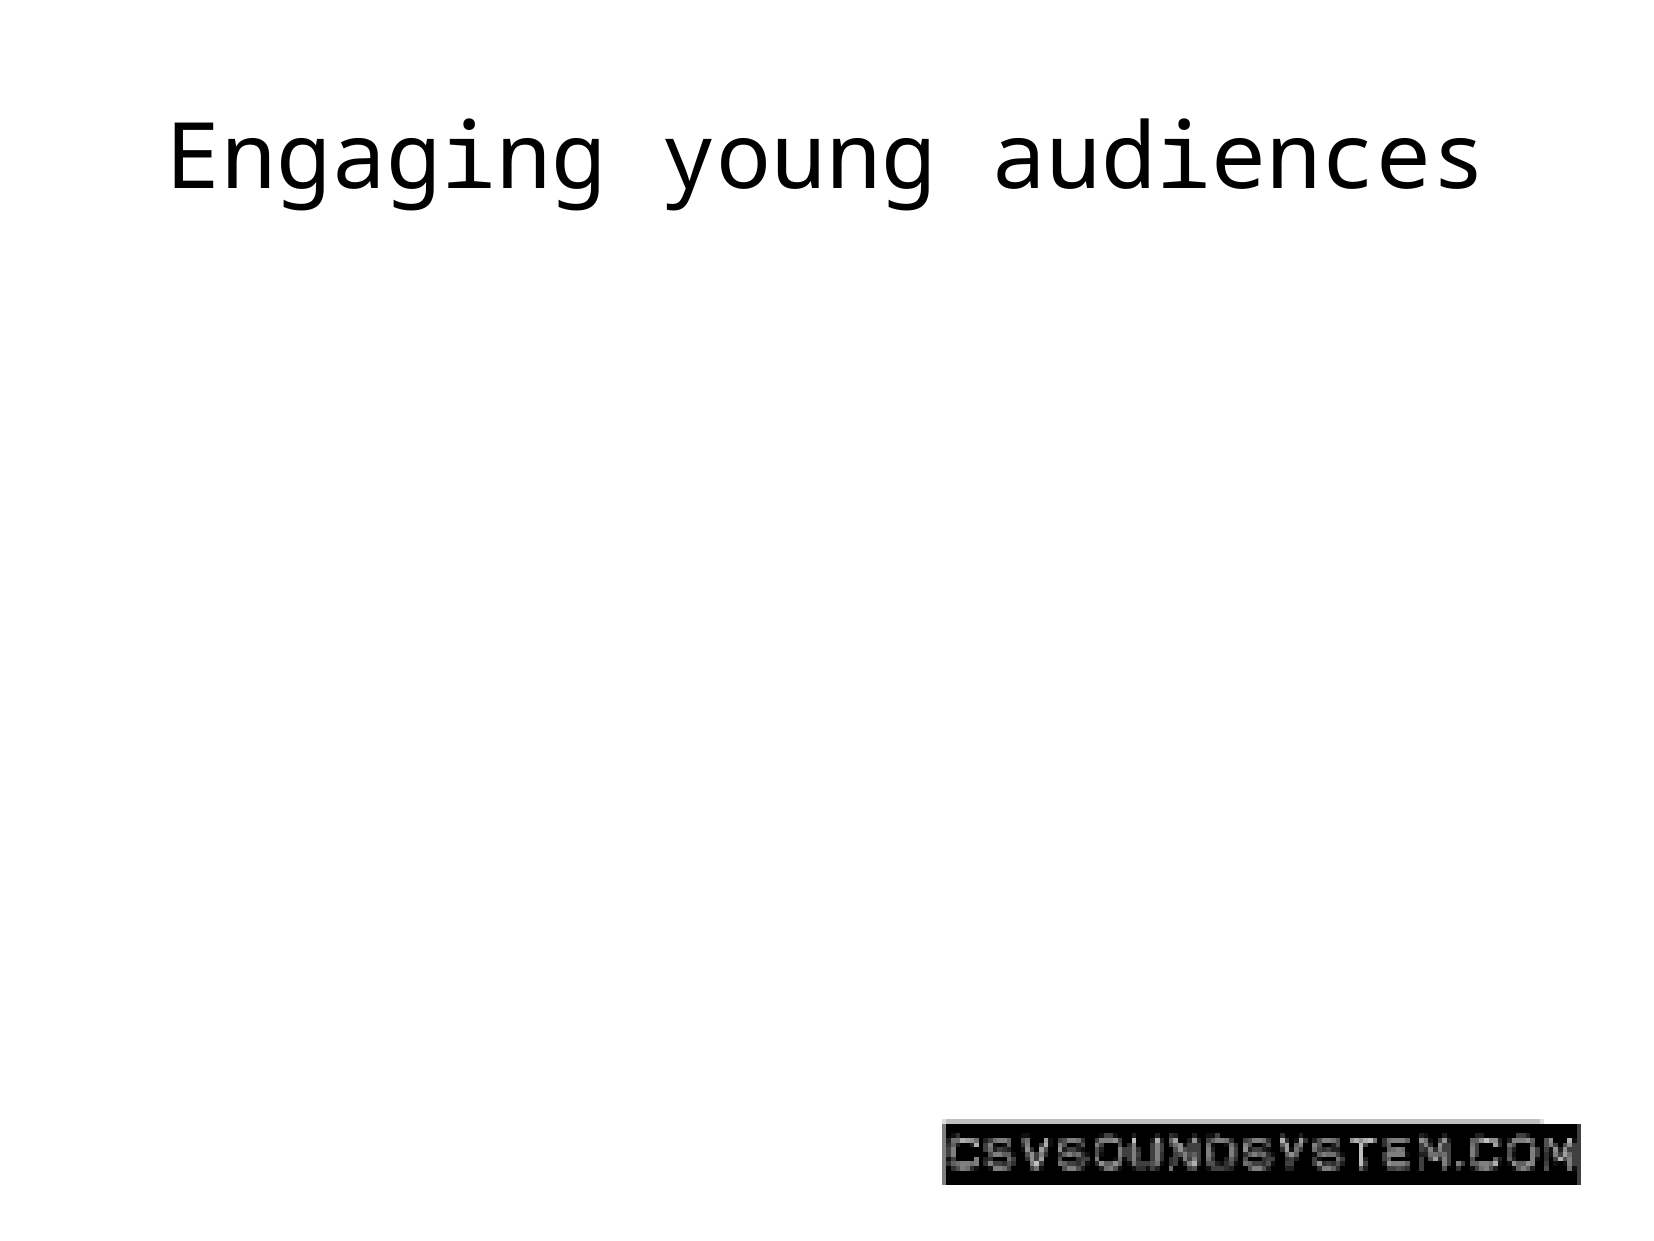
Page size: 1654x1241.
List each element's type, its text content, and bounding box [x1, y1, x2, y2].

picture [933, 1064, 1591, 1185]
title Engaging young audiences [82, 49, 1571, 257]
